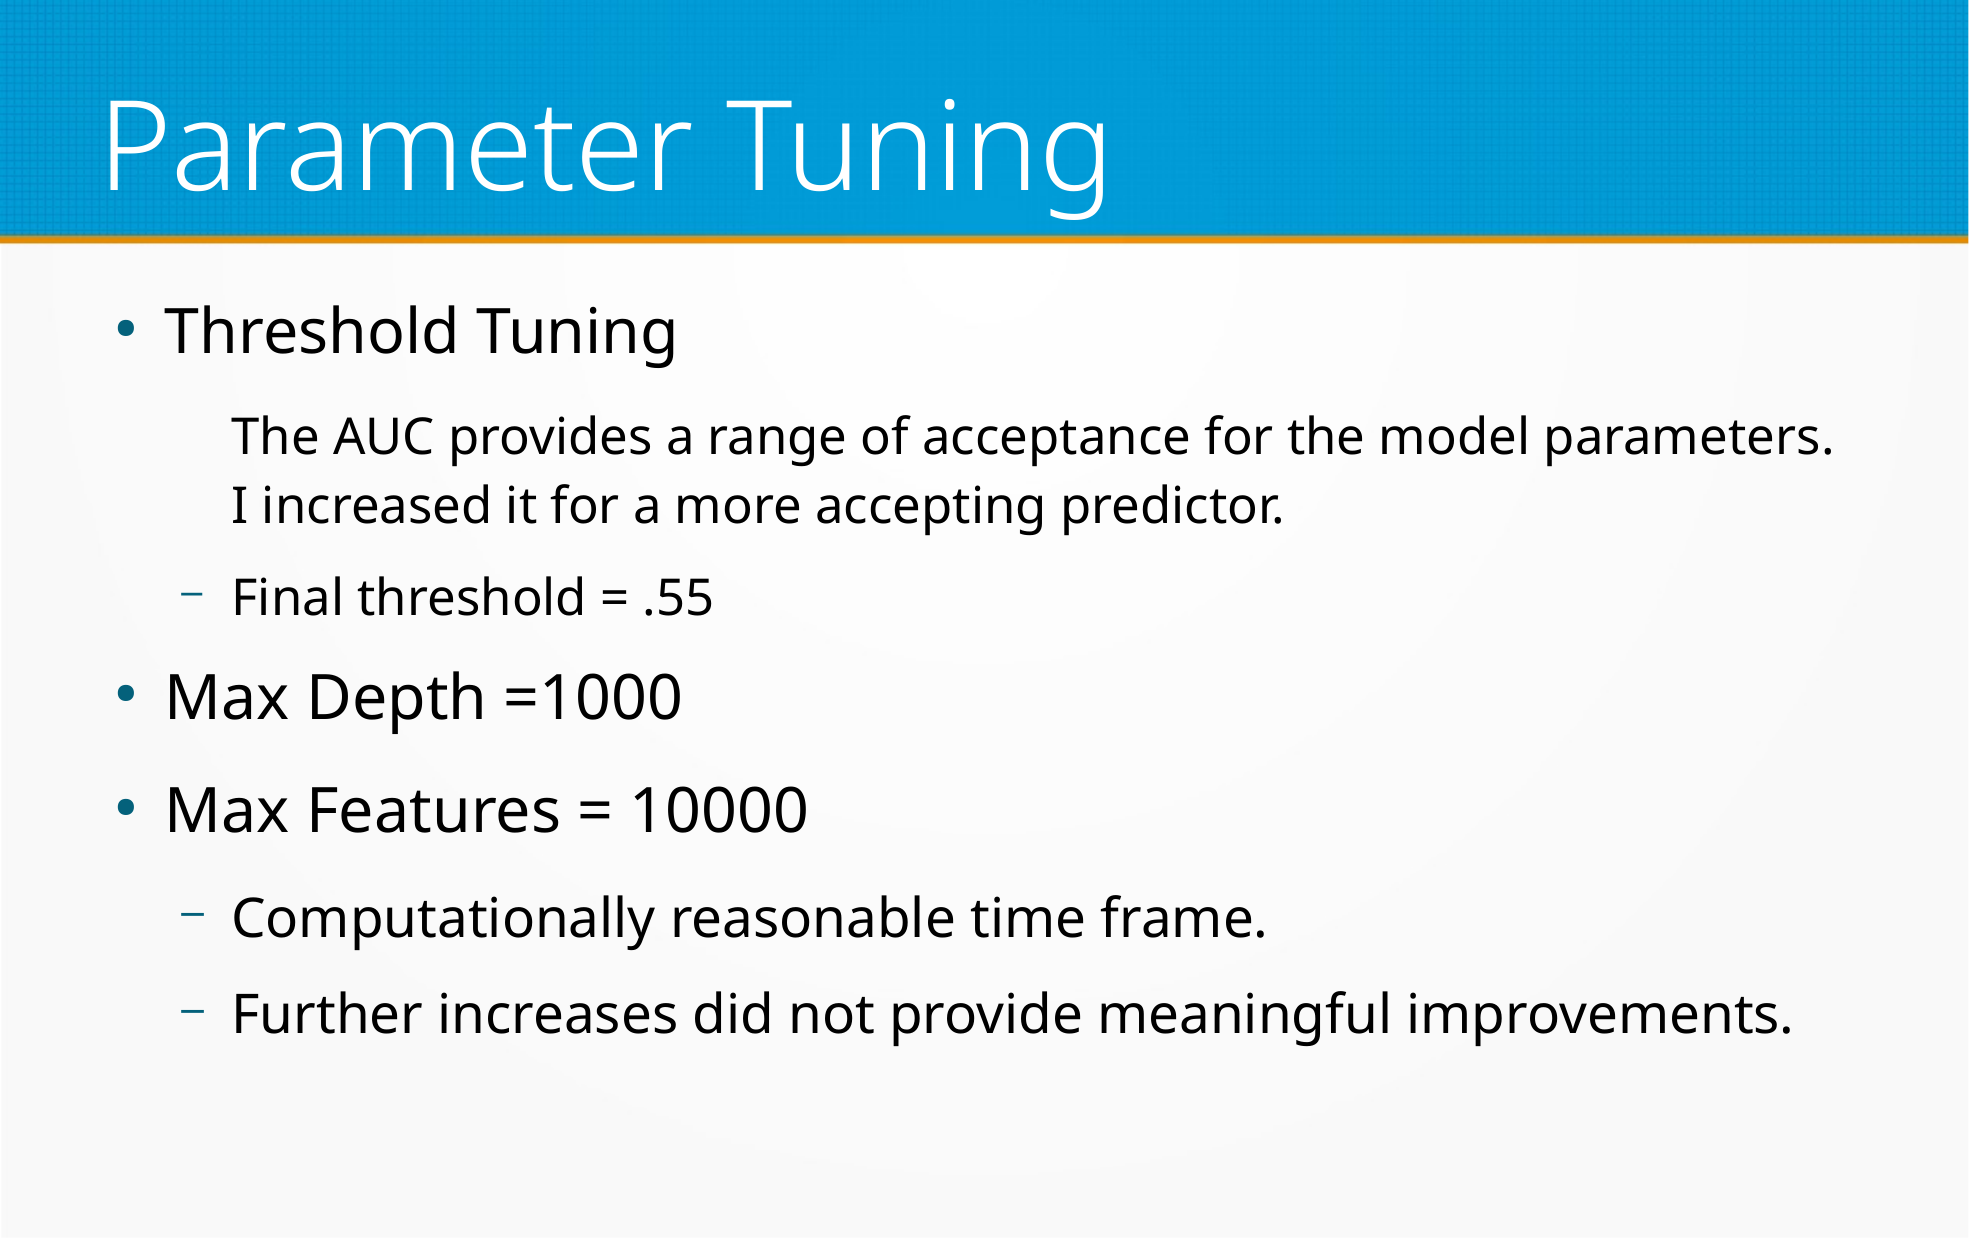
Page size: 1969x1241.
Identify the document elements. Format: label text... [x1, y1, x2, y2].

title Parameter Tuning [98, 19, 1870, 227]
picture [0, 233, 1969, 1241]
list Threshold Tuning The AUC provides a range of acceptance for the model parameters. I increased it for a more accepting predictor. Final threshold = .55 Max Depth =1000 Max Features = 10000 Computationally reasonable time frame. Further increases did not provide meaningful improvements. [98, 173, 1861, 1066]
